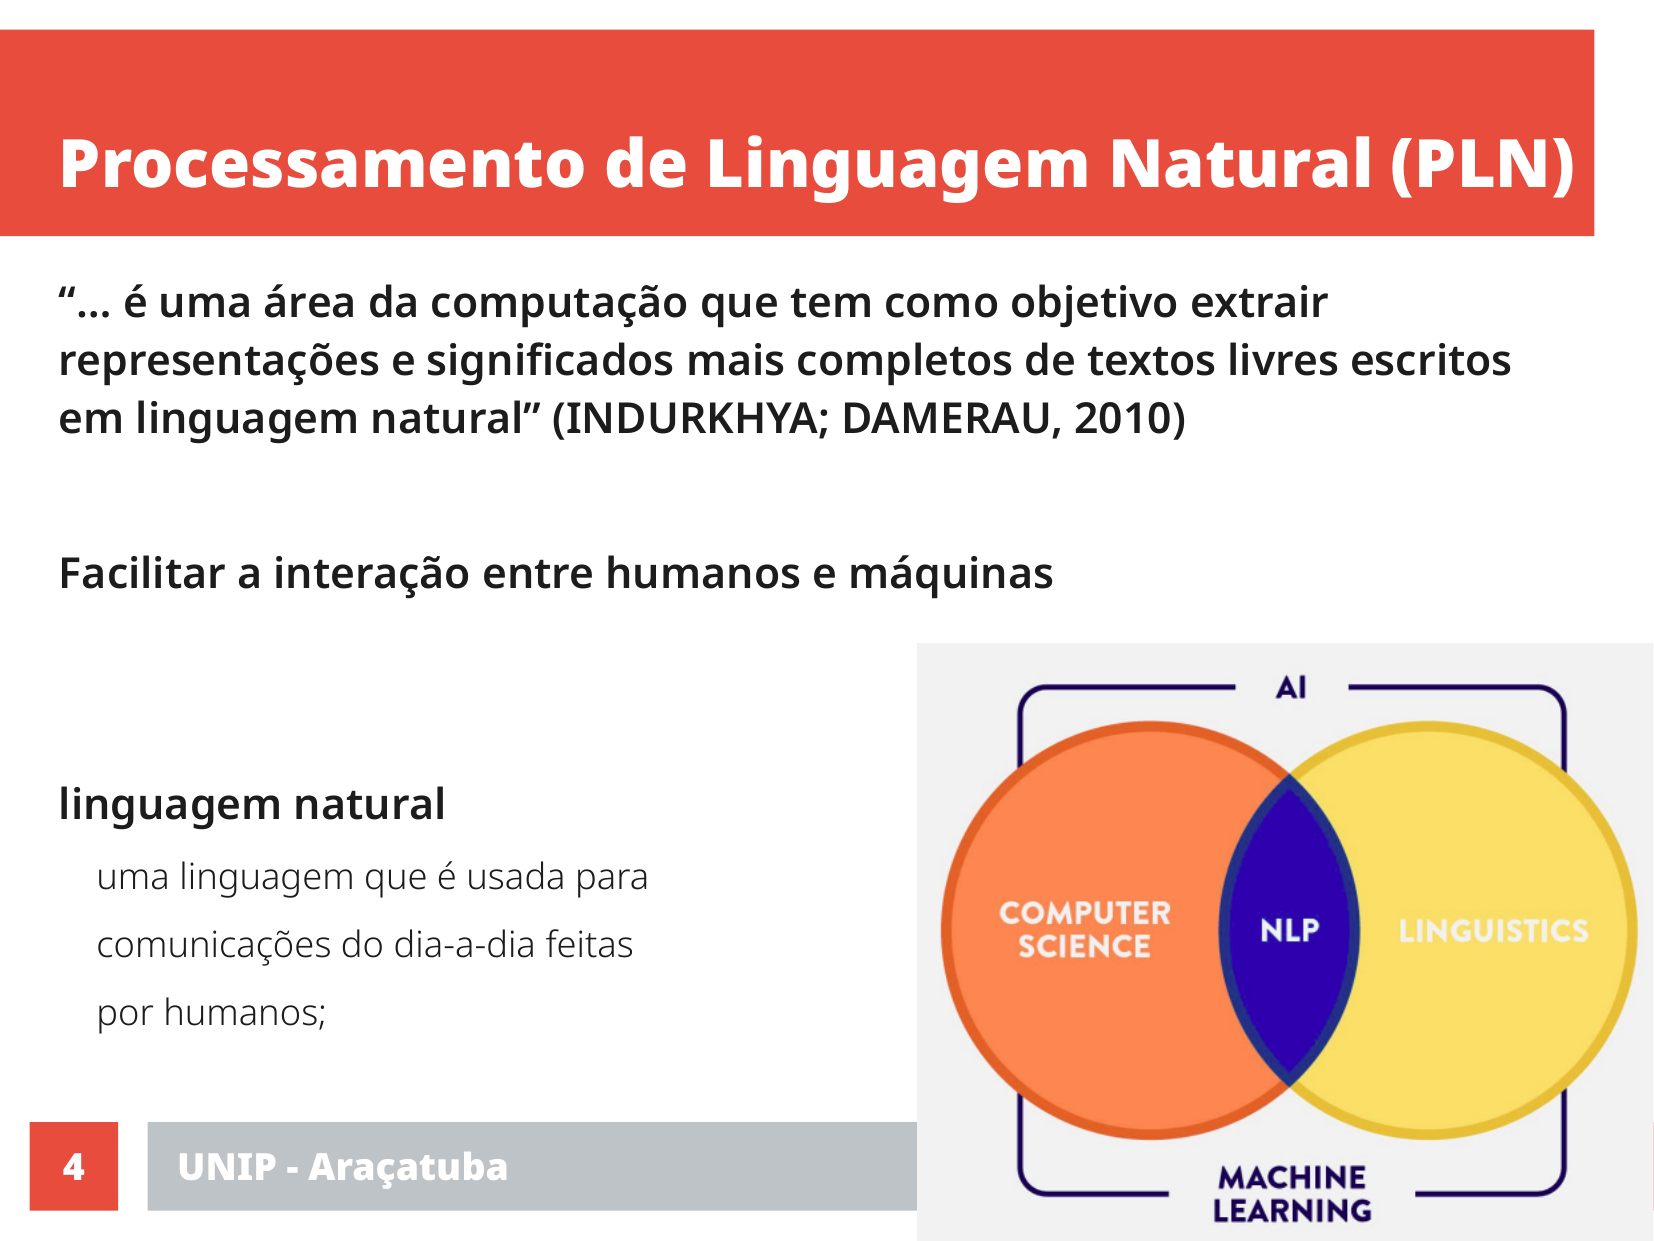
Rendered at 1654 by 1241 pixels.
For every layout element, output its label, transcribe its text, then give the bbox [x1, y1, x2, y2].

picture [917, 643, 1654, 1241]
list “… é uma área da computação que tem como objetivo extrair representações e significados mais completos de textos livres escritos em linguagem natural” (INDURKHYA; DAMERAU, 2010) Facilitar a interação entre humanos e máquinas linguagem natural uma linguagem que é usada para comunicações do dia-a-dia feitas por humanos; [59, 271, 1565, 1040]
title Processamento de Linguagem Natural (PLN) [59, 59, 1595, 207]
